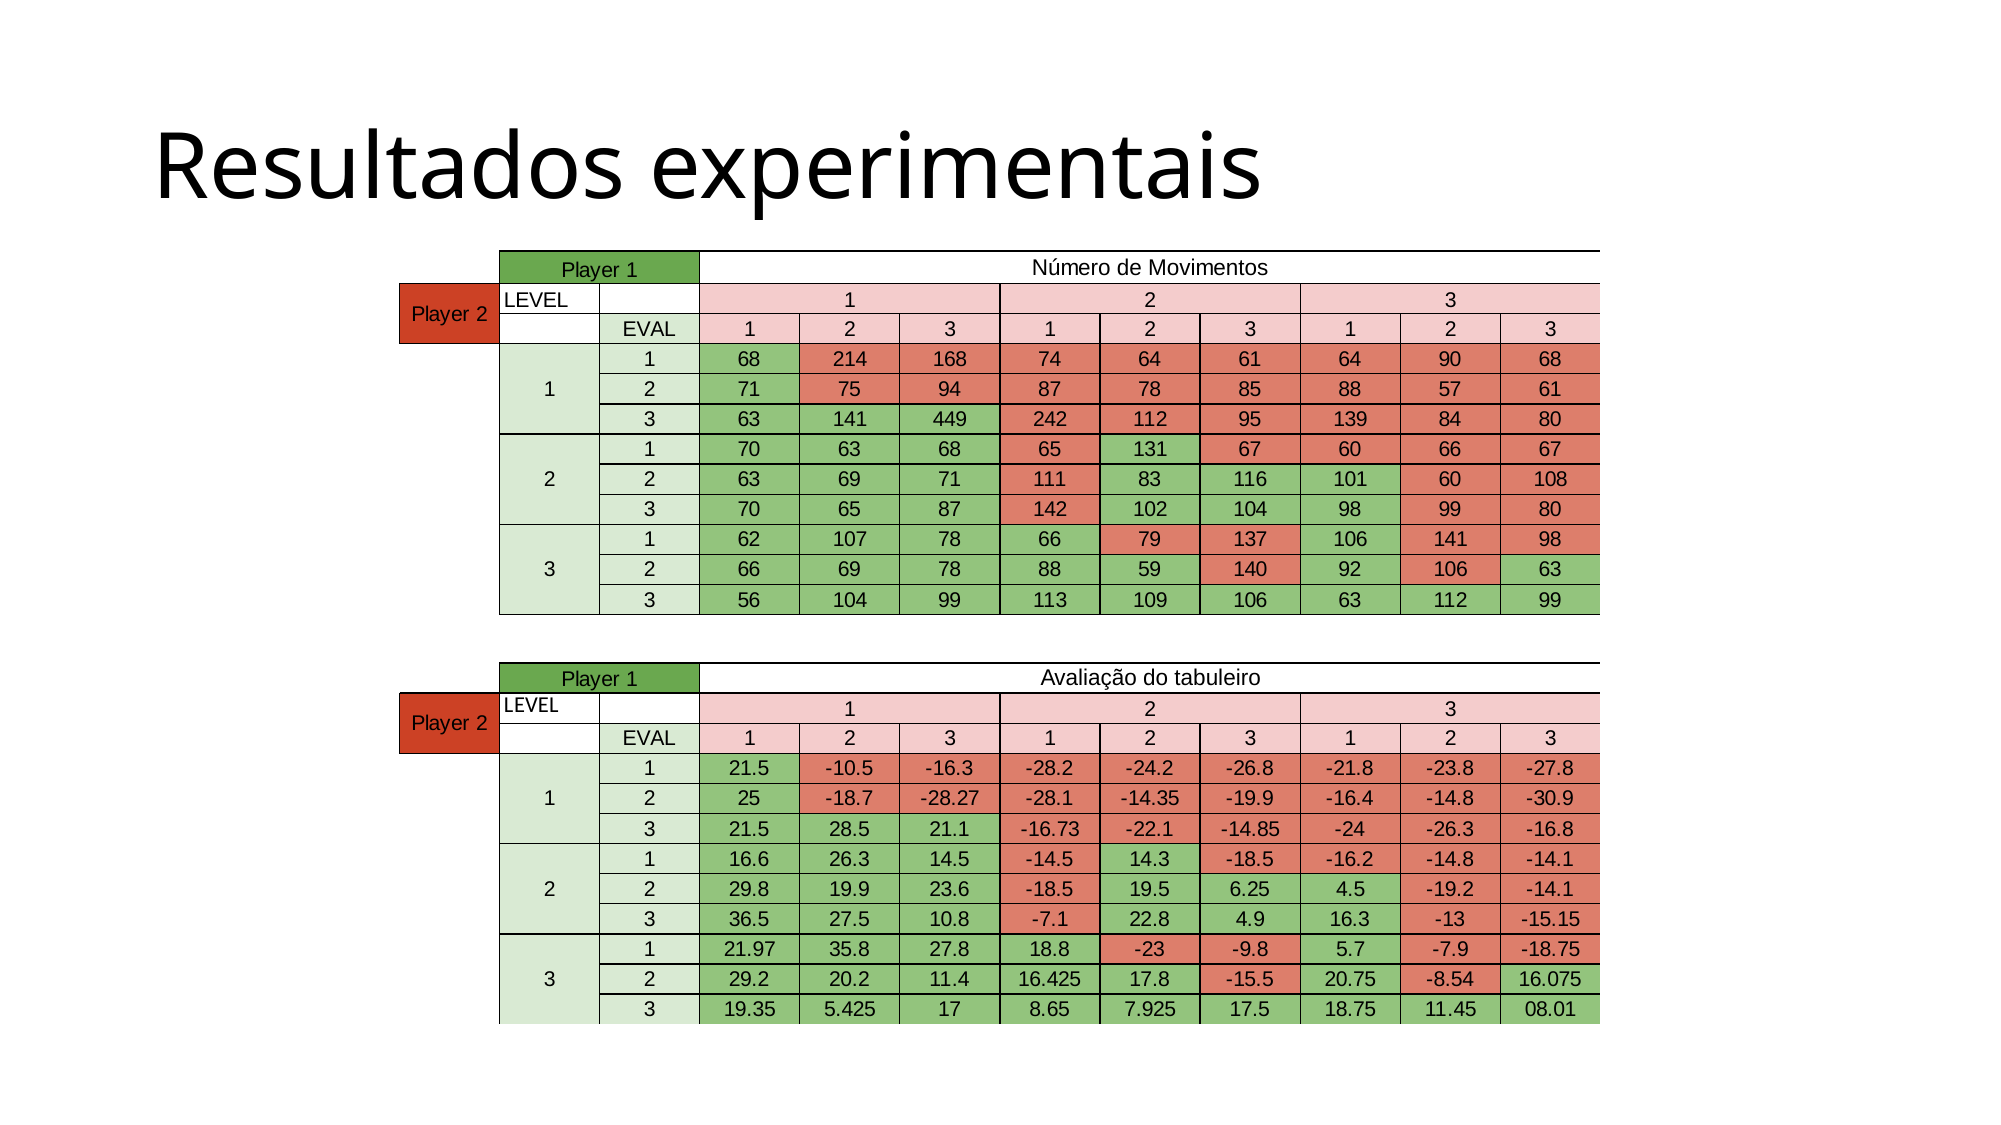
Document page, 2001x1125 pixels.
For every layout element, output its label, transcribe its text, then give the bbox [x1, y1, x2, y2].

picture [398, 250, 1602, 616]
title Resultados experimentais [137, 59, 1863, 278]
picture [398, 662, 1602, 1025]
